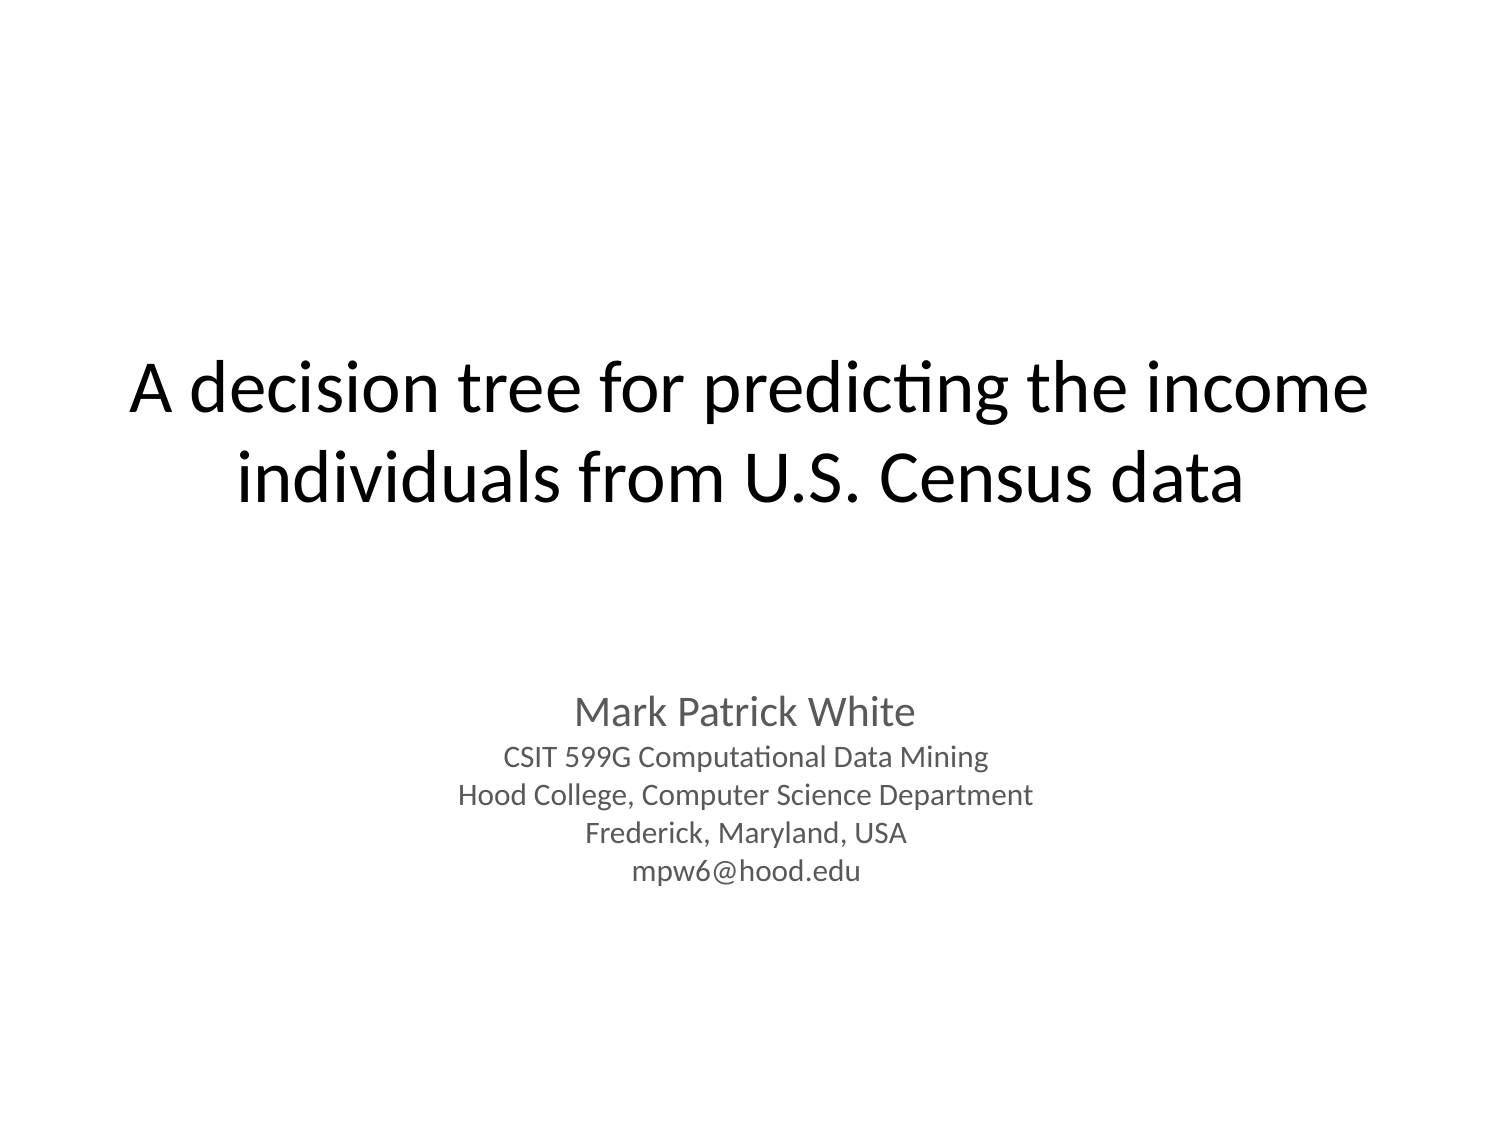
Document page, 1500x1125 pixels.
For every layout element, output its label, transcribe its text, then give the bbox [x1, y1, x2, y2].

title A decision tree for predicting the income individuals from U.S. Census data [112, 174, 1388, 591]
subtitle Mark Patrick White CSIT 599G Computational Data Mining Hood College, Computer Science Department Frederick, Maryland, USA mpw6@hood.edu [225, 637, 1276, 925]
